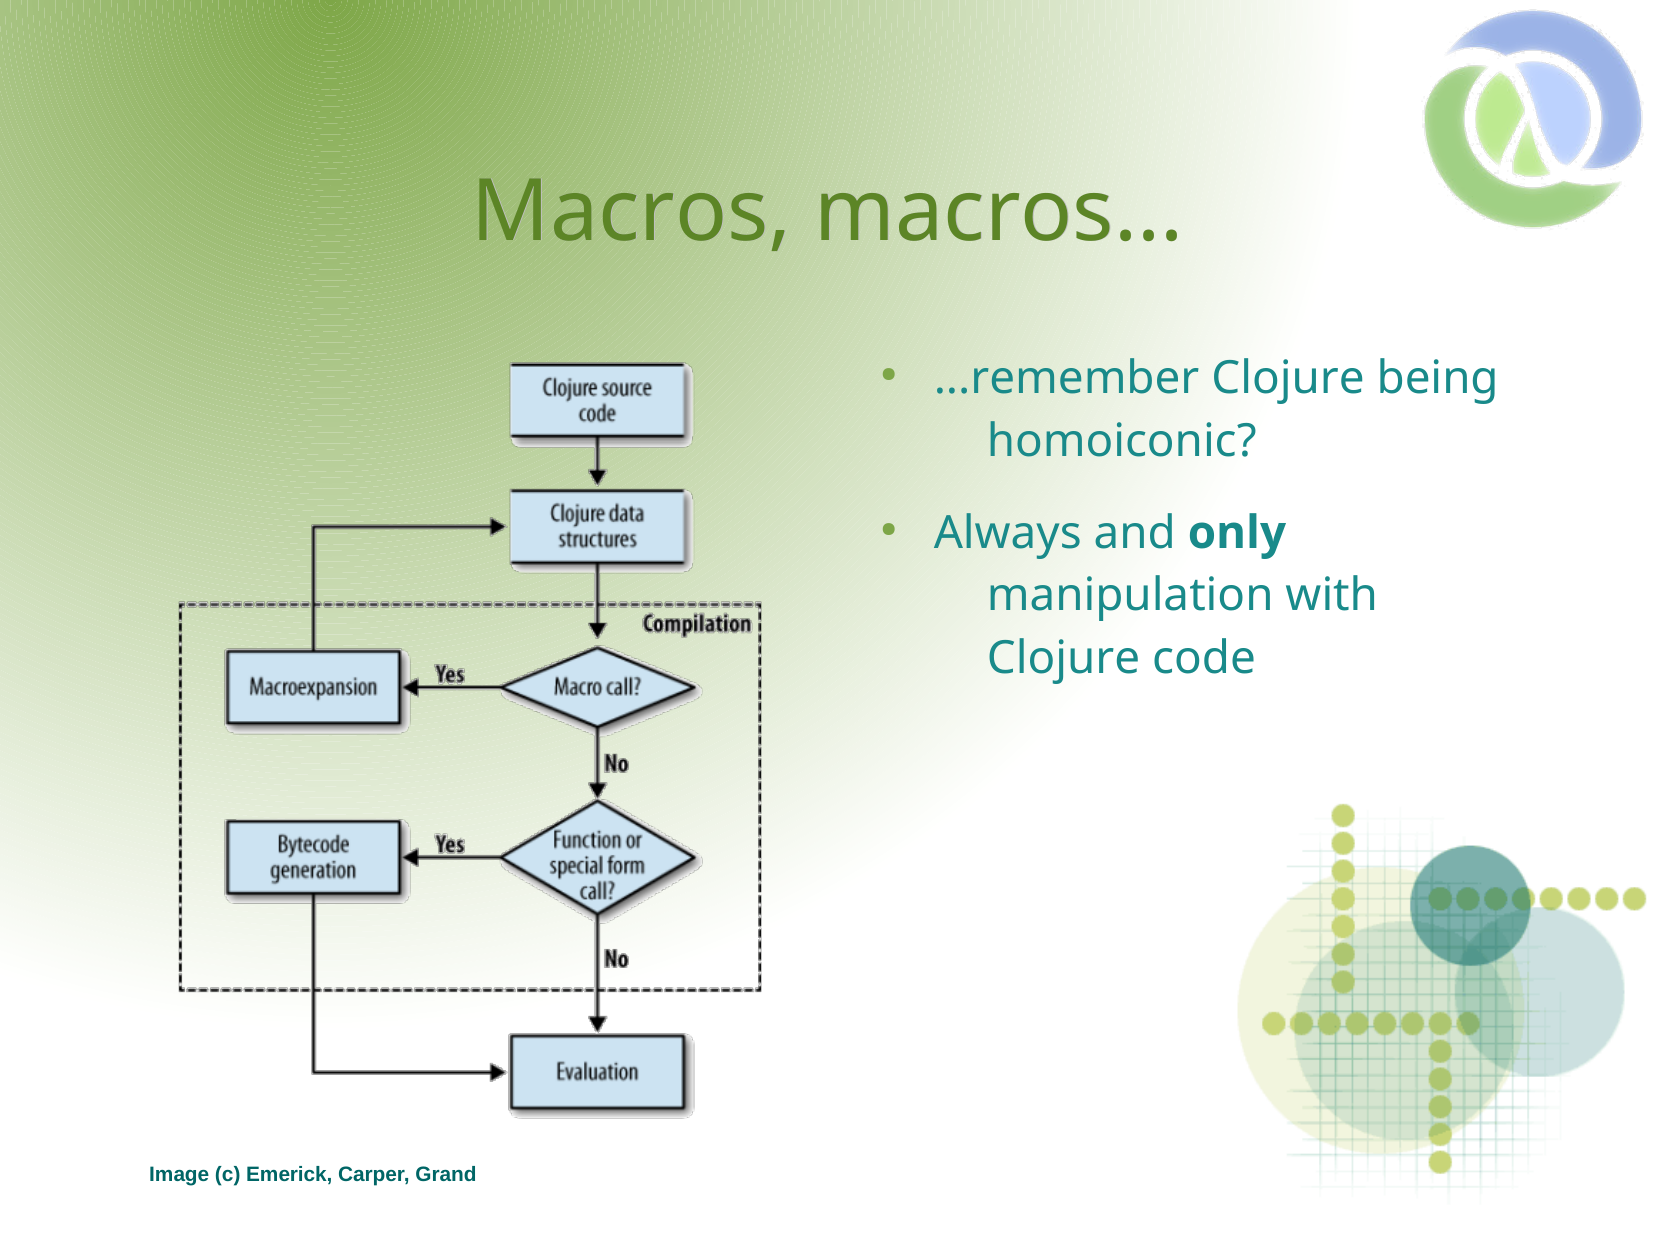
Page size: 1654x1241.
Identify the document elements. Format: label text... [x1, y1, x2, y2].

title Macros, macros... [121, 102, 1534, 310]
picture [125, 344, 807, 1126]
list ...remember Clojure being homoiconic? Always and only manipulation with Clojure code [845, 344, 1535, 1127]
text_box Image (c) Emerick, Carper, Grand [134, 1155, 492, 1194]
picture [1224, 792, 1654, 1211]
